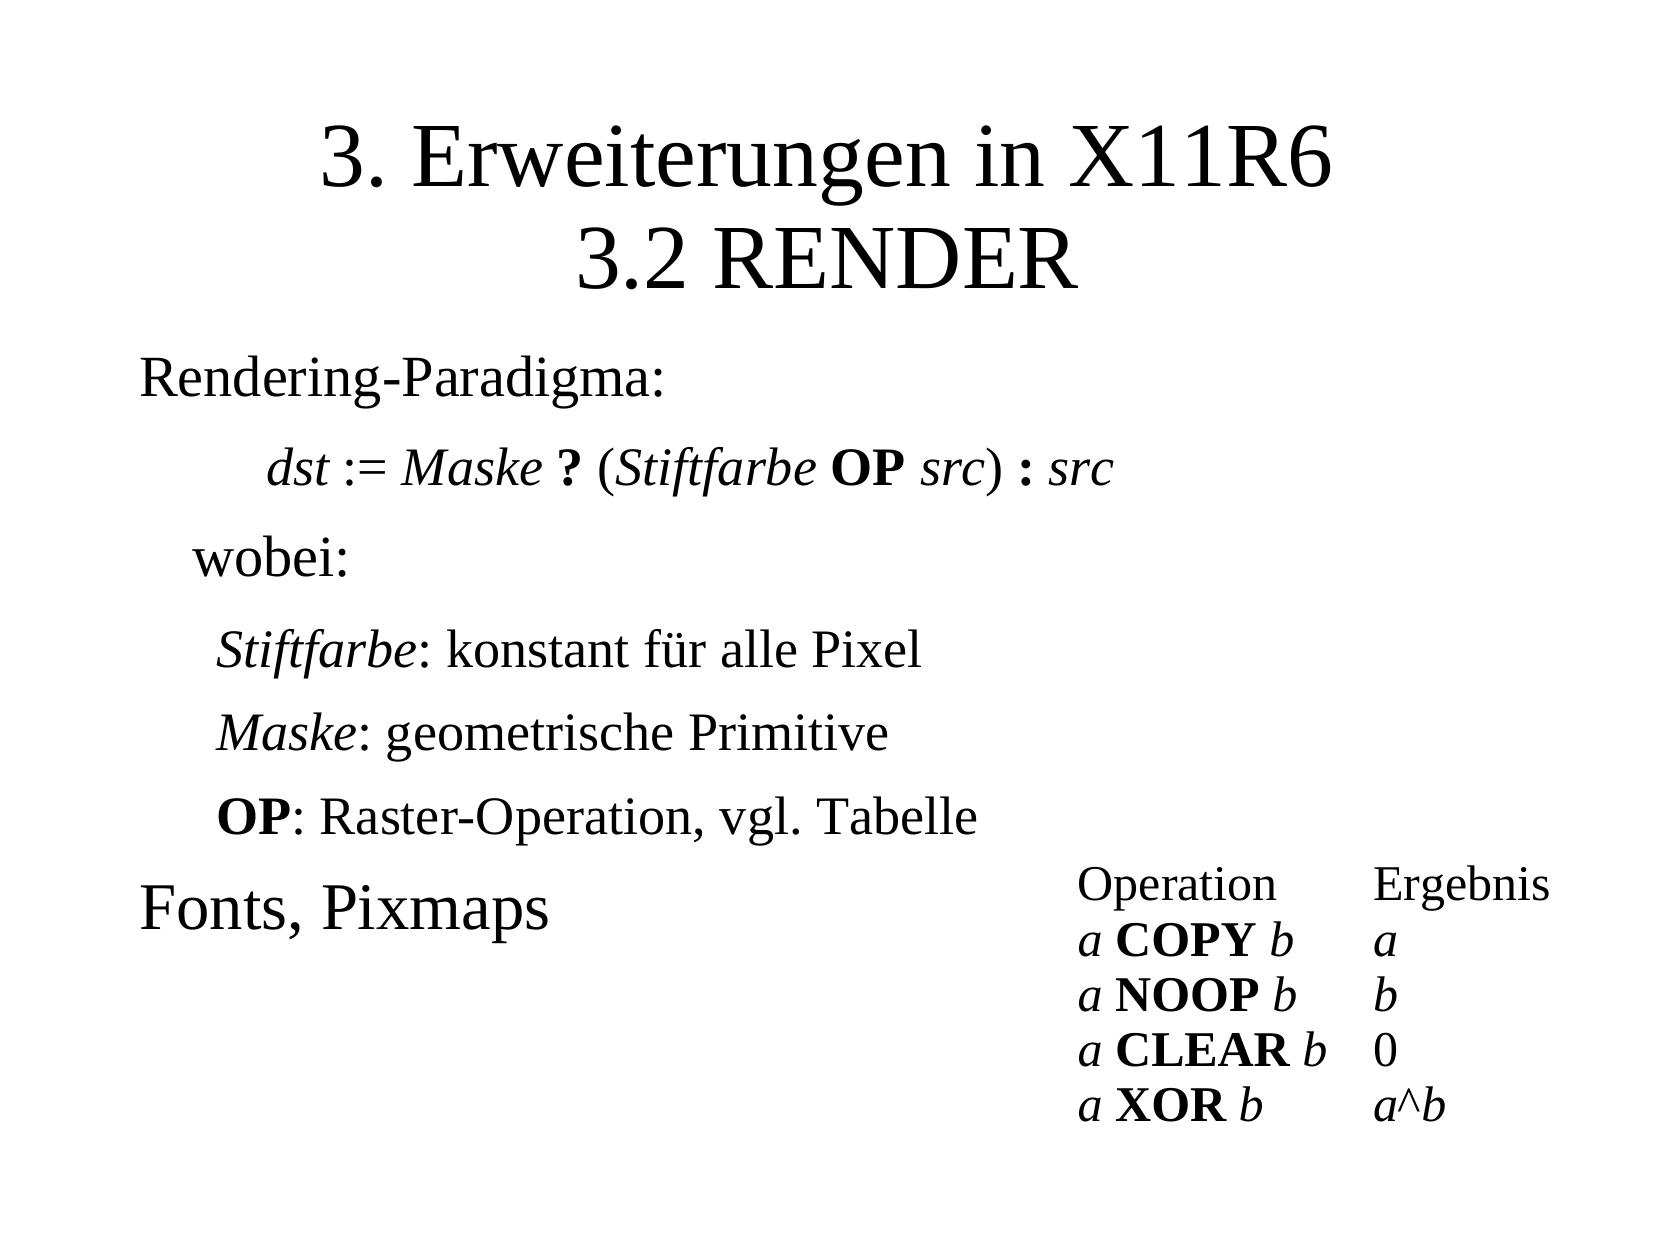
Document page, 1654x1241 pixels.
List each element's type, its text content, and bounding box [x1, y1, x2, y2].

title 3. Erweiterungen in X11R6 3.2 RENDER [121, 102, 1534, 311]
list Rendering-Paradigma: dst := Maske ? (Stiftfarbe OP src) : src wobei: Stiftfarbe: konstant für alle Pixel Maske: geometrische Primitive OP: Raster-Operation, vgl. Tabelle Fonts, Pixmaps [121, 344, 1534, 1127]
text_box Operation Ergebnis a COPY b a a NOOP b b a CLEAR b 0 a XOR b a^b [1077, 856, 1595, 1133]
